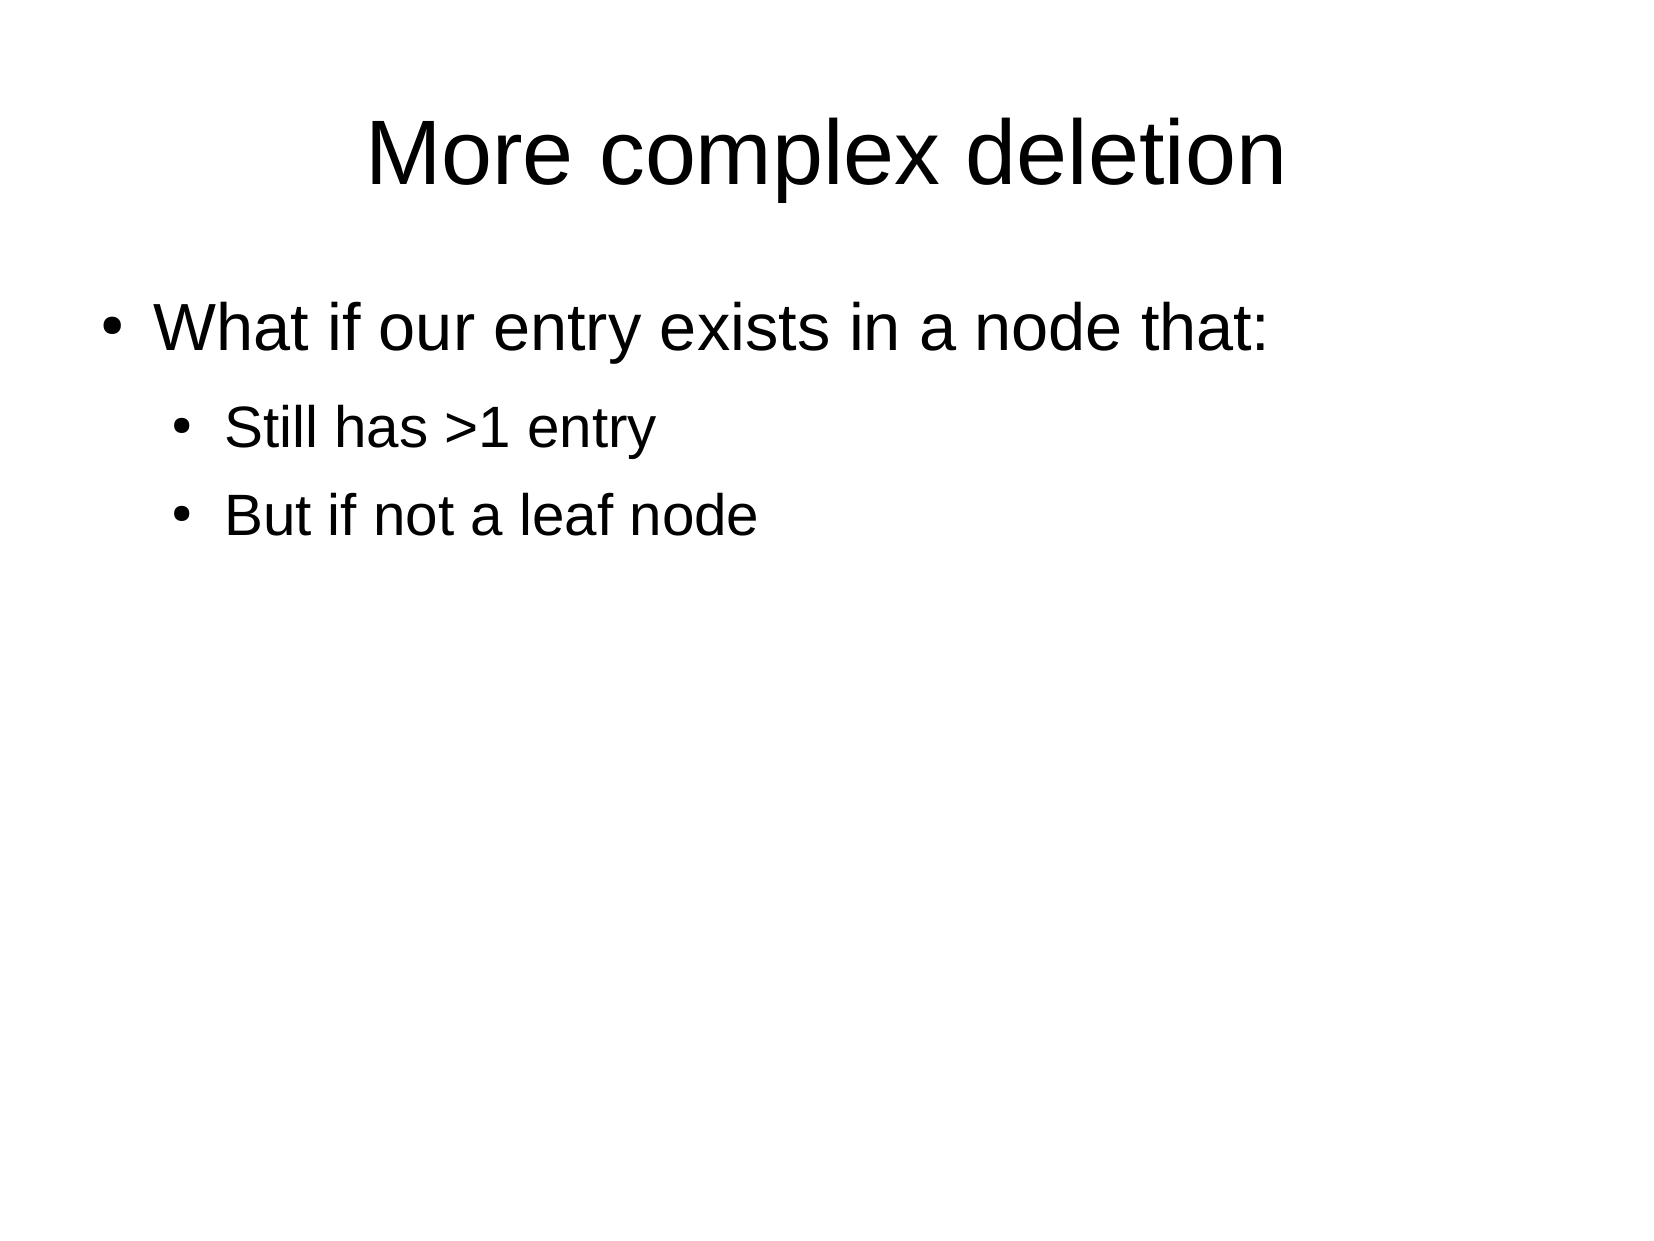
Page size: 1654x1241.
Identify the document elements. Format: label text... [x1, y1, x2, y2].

title More complex deletion [82, 49, 1571, 257]
list What if our entry exists in a node that: Still has >1 entry But if not a leaf node [82, 290, 1571, 647]
